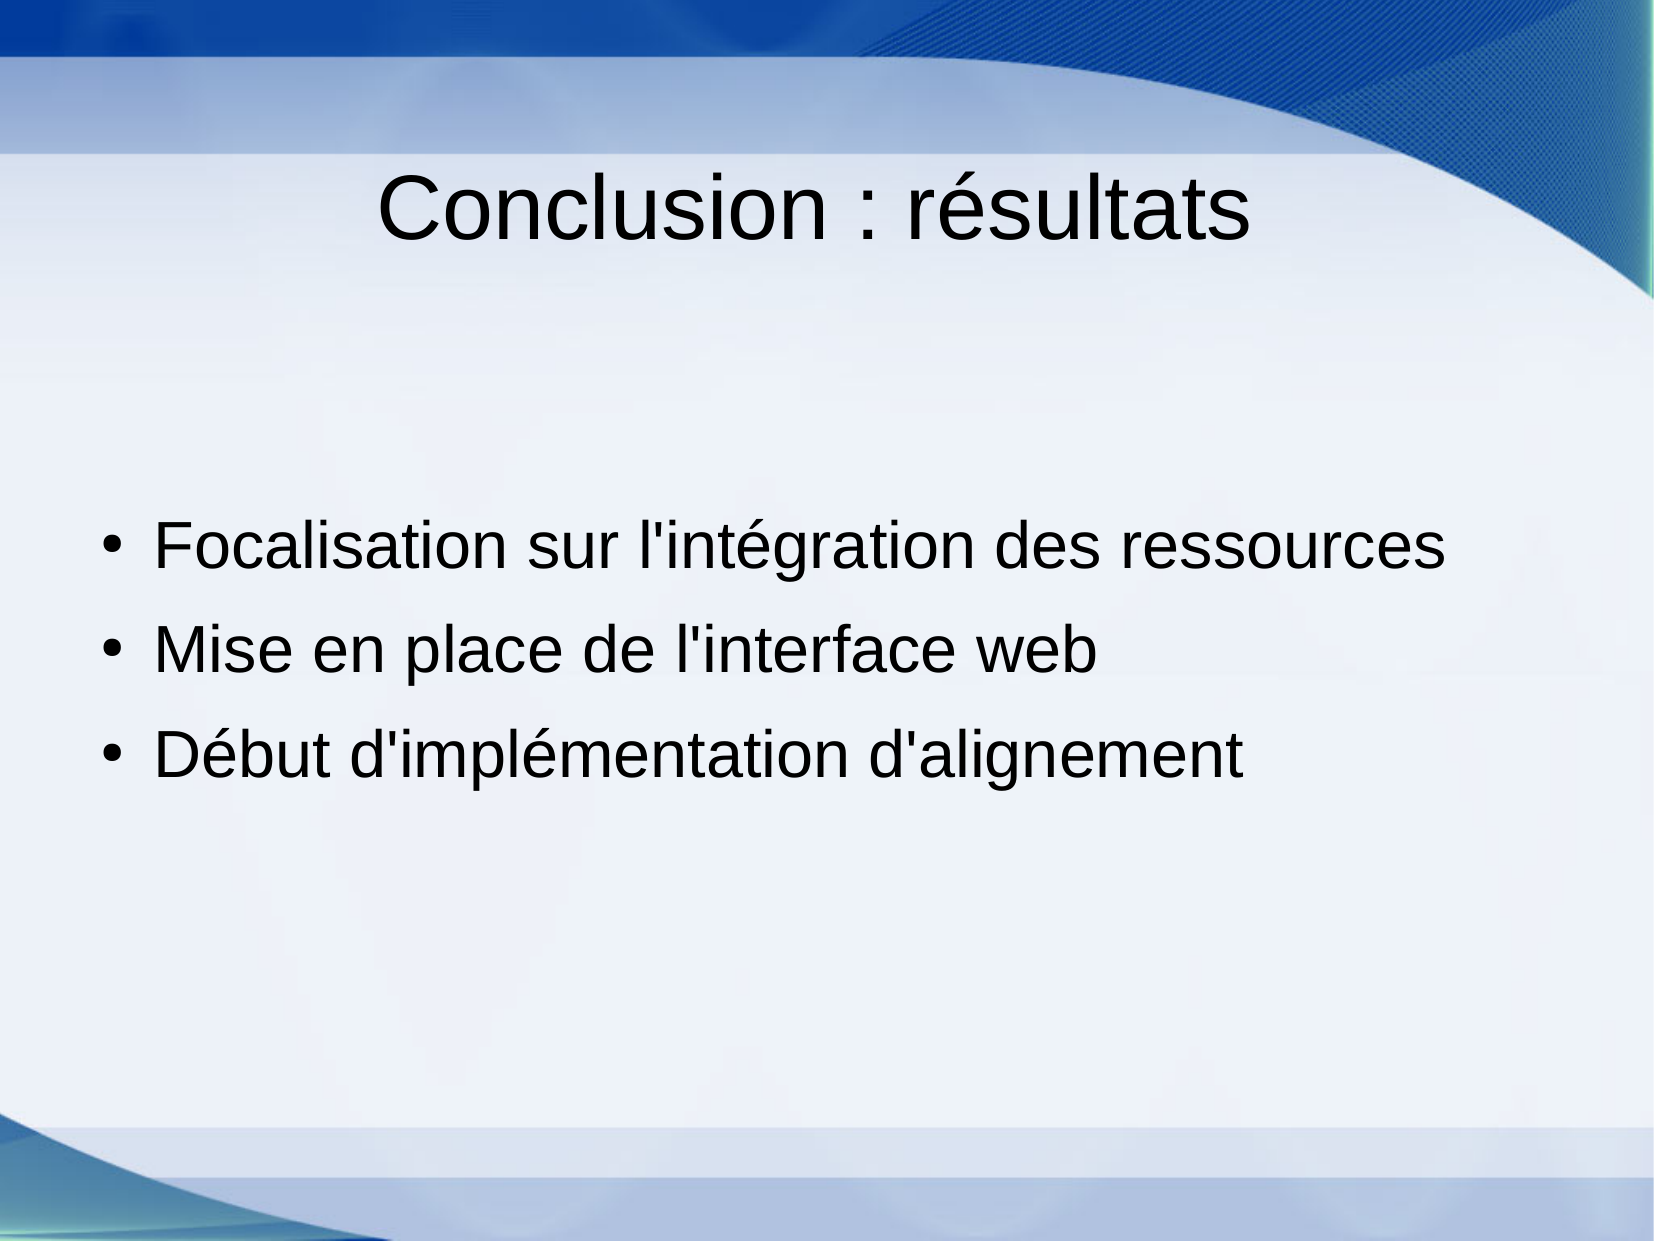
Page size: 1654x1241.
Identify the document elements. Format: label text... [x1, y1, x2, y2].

picture [0, 0, 1654, 1241]
title Conclusion : résultats [70, 155, 1560, 260]
list Focalisation sur l'intégration des ressources Mise en place de l'interface web Début d'implémentation d'alignement [82, 290, 1538, 1010]
